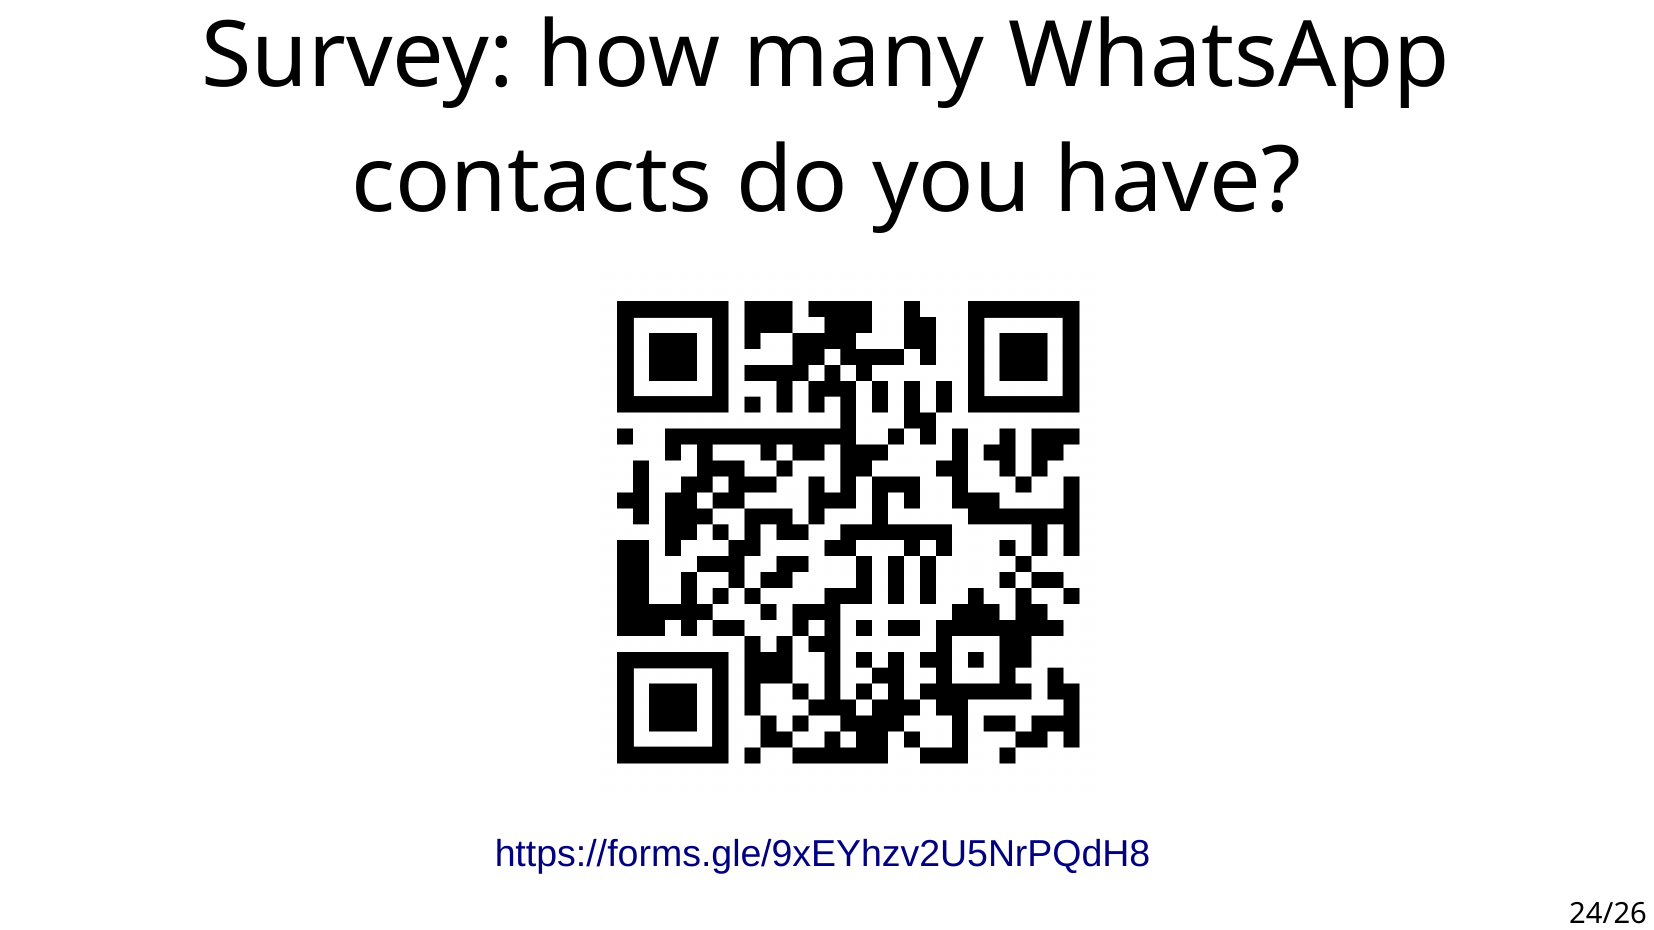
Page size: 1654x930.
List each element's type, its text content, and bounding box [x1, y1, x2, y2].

text_box https://forms.gle/9xEYhzv2U5NrPQdH8 [480, 825, 1280, 911]
picture [585, 269, 1111, 796]
title Survey: how many WhatsApp contacts do you have? [82, 1, 1571, 225]
